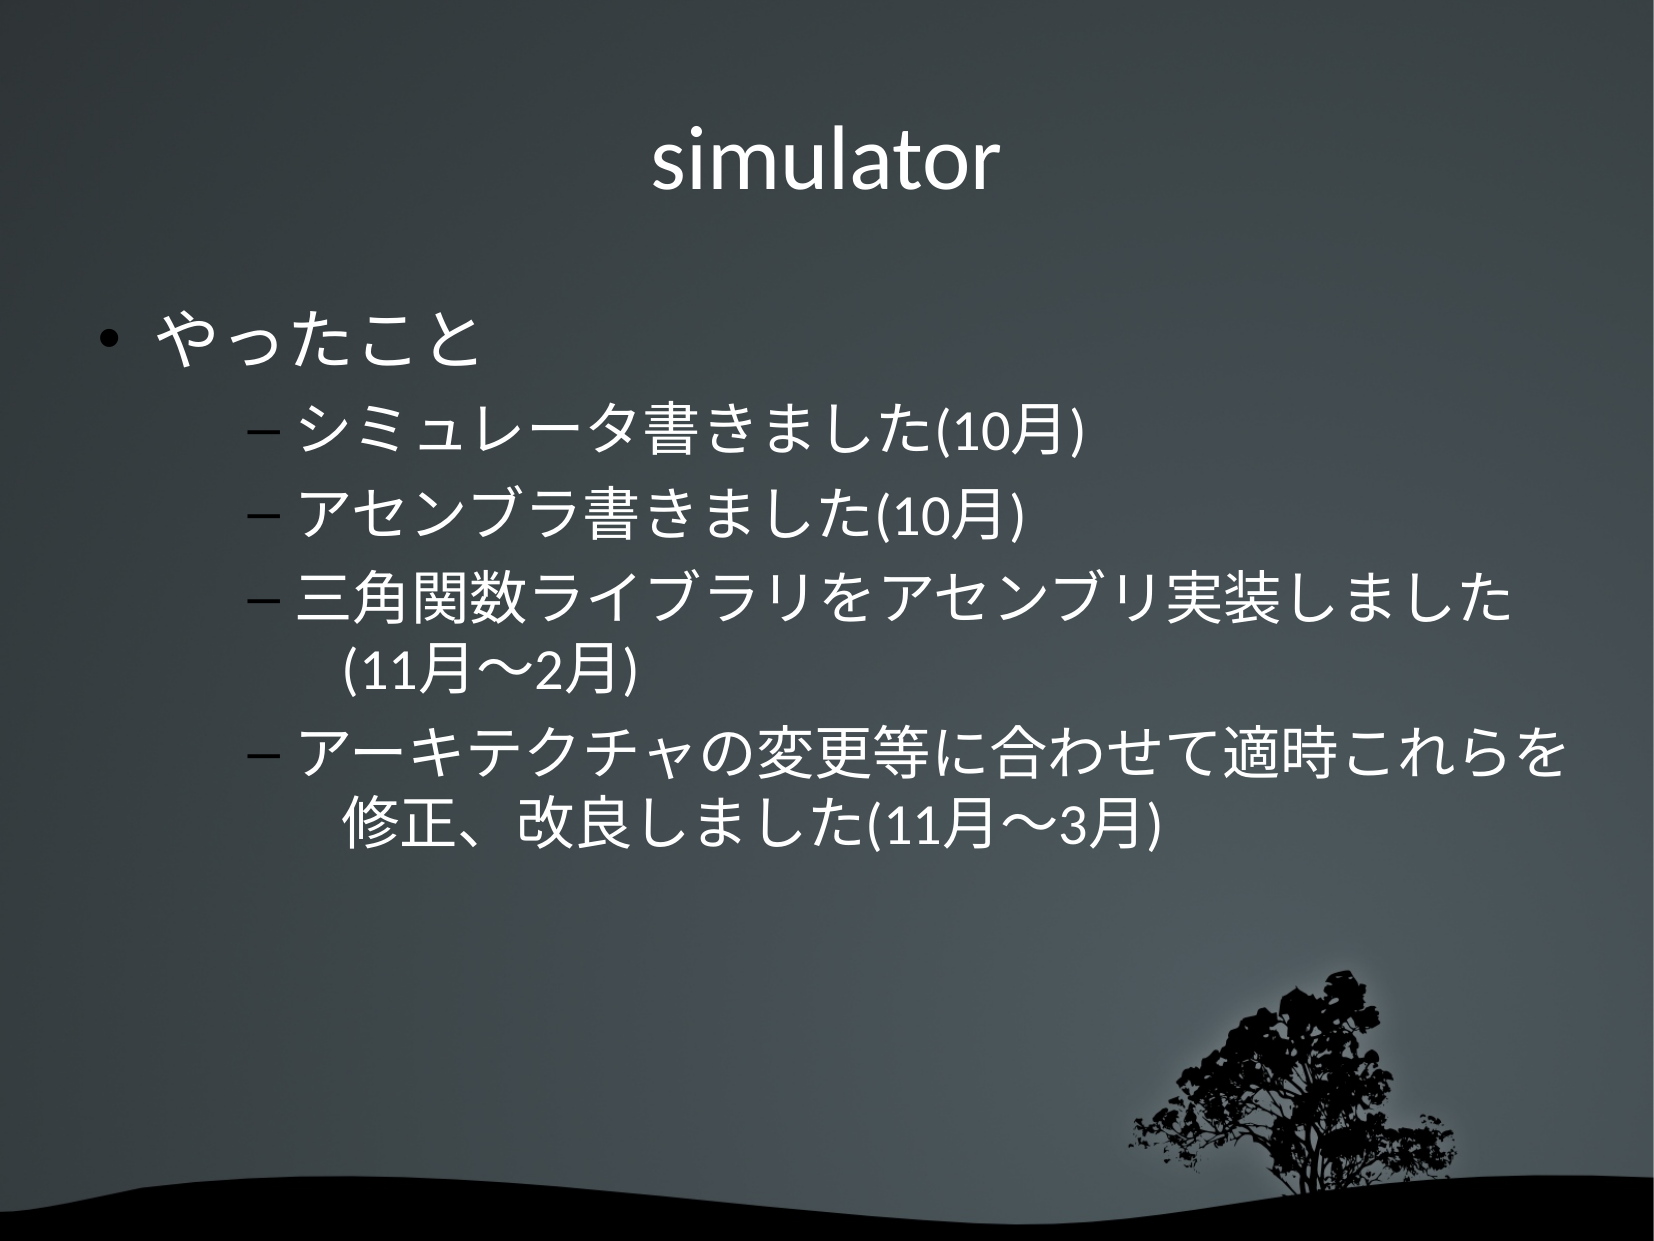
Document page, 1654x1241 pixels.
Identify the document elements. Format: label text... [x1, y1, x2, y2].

text_box やったこと シミュレータ書きました(10月) アセンブラ書きました(10月) 三角関数ライブラリをアセンブリ実装しました(11月～2月) アーキテクチャの変更等に合わせて適時これらを修正、改良しました(11月～3月) [82, 290, 1595, 1193]
title simulator [82, 49, 1571, 257]
picture [0, 0, 1654, 1241]
